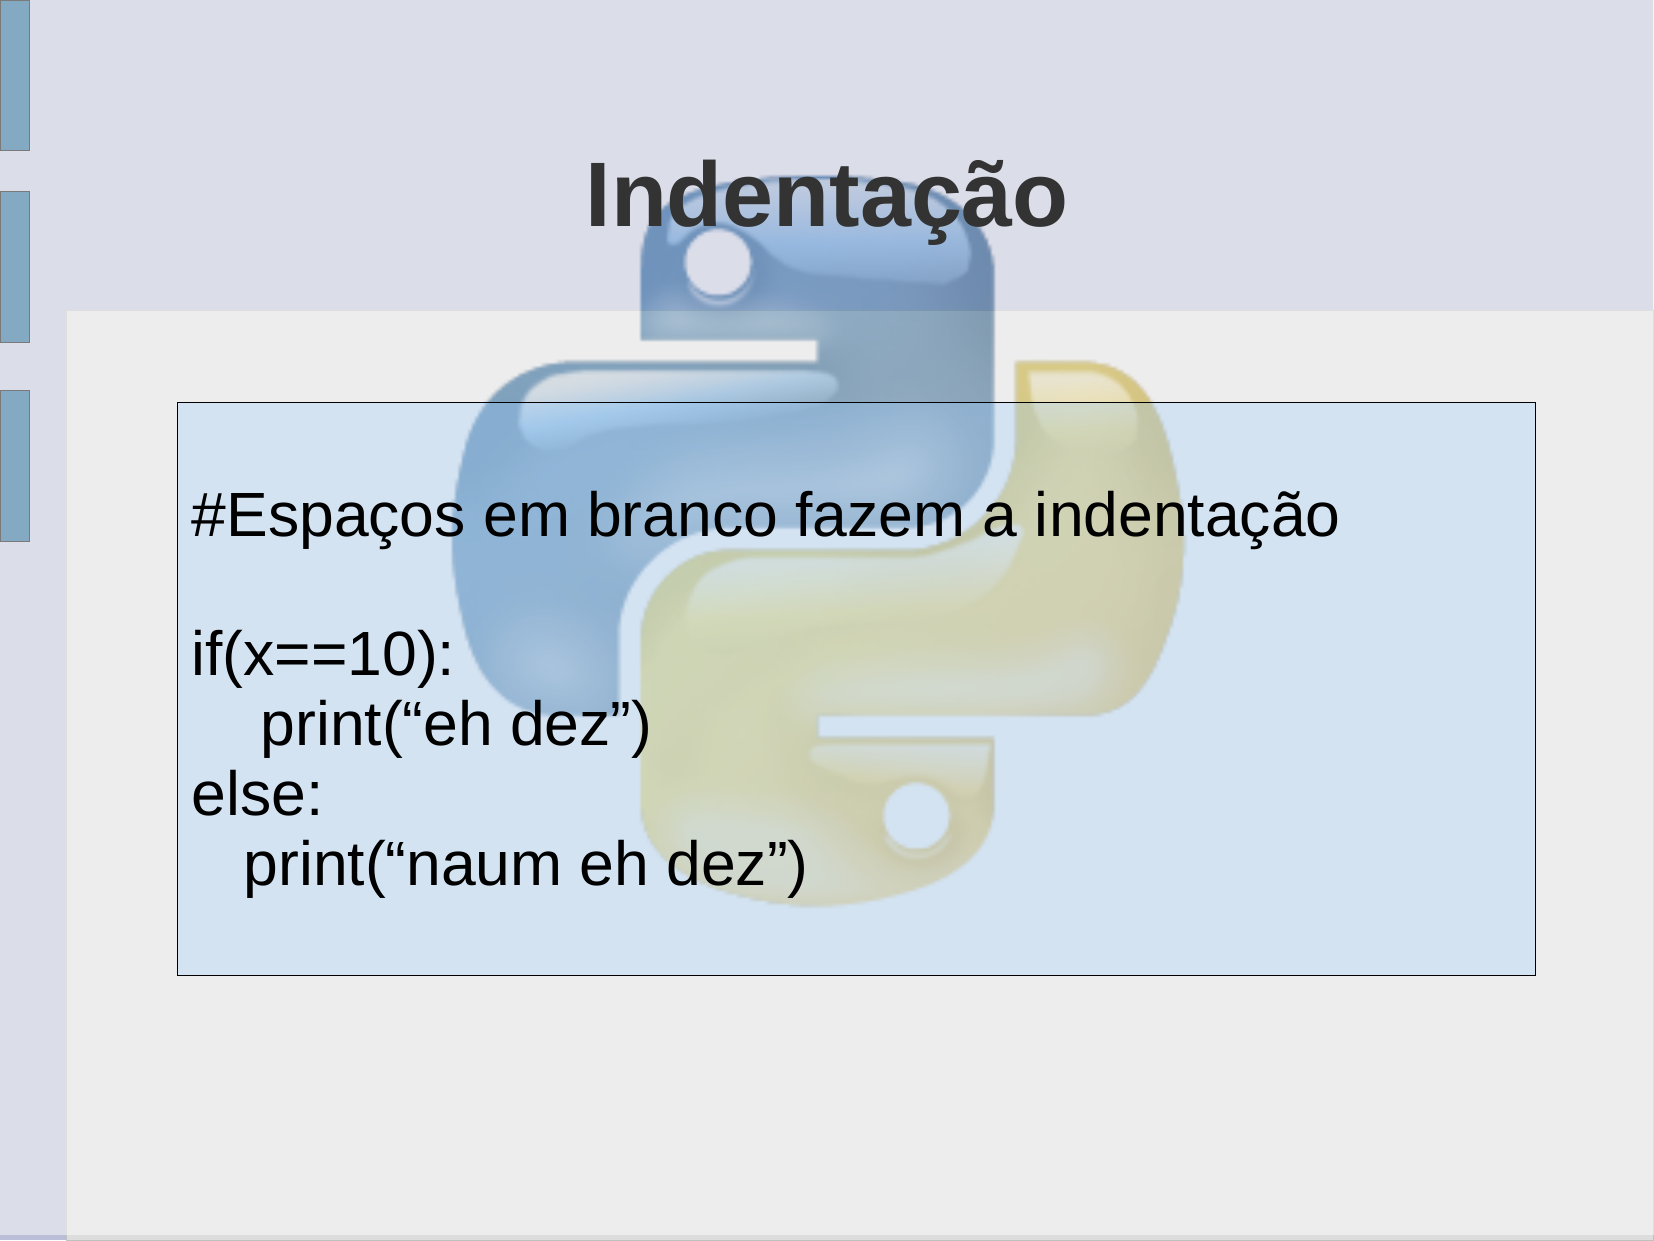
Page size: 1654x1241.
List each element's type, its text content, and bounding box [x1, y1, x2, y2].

title Indentação [121, 91, 1534, 299]
picture [0, 0, 1654, 1235]
text_box #Espaços em branco fazem a indentação if(x==10): print(“eh dez”) else: print(“naum eh dez”) [177, 402, 1536, 976]
